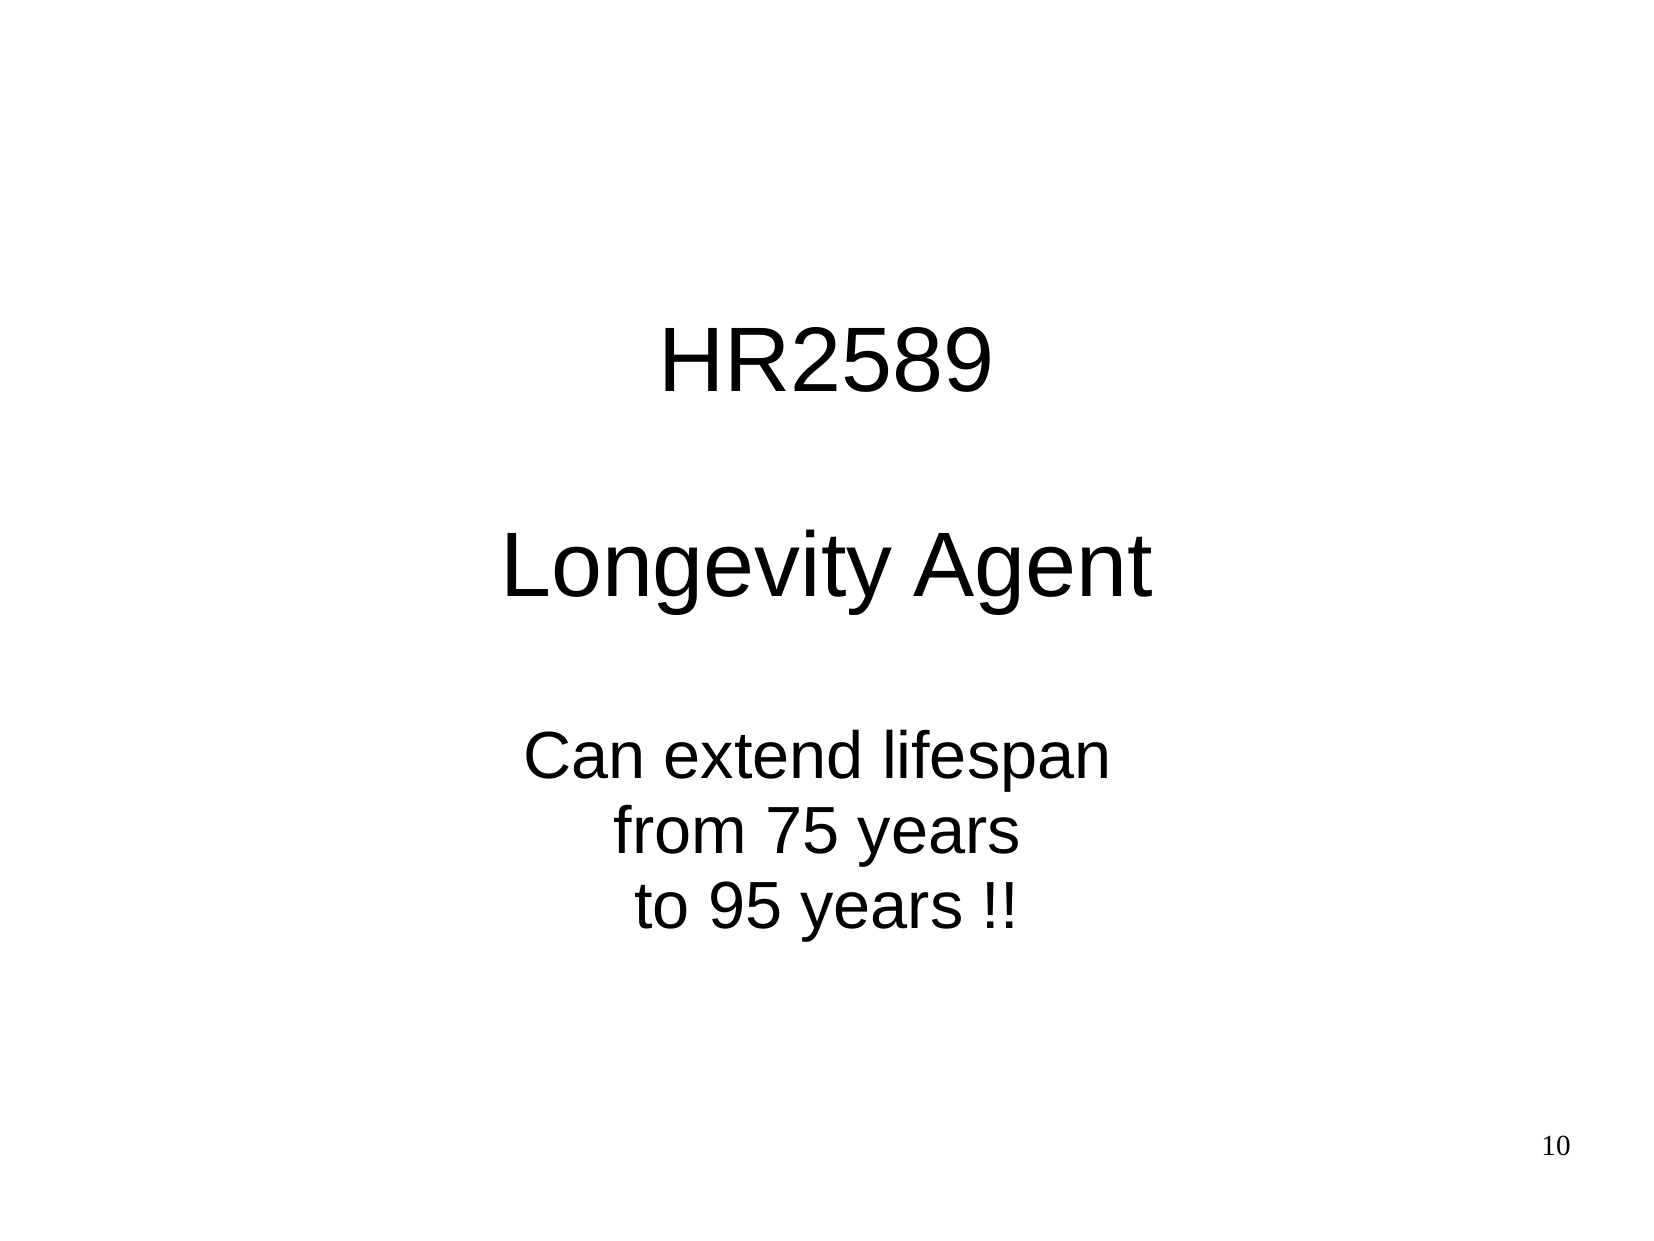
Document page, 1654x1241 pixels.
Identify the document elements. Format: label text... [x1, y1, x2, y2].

title HR2589 Longevity Agent Can extend lifespan from 75 years to 95 years !! [82, 308, 1571, 943]
